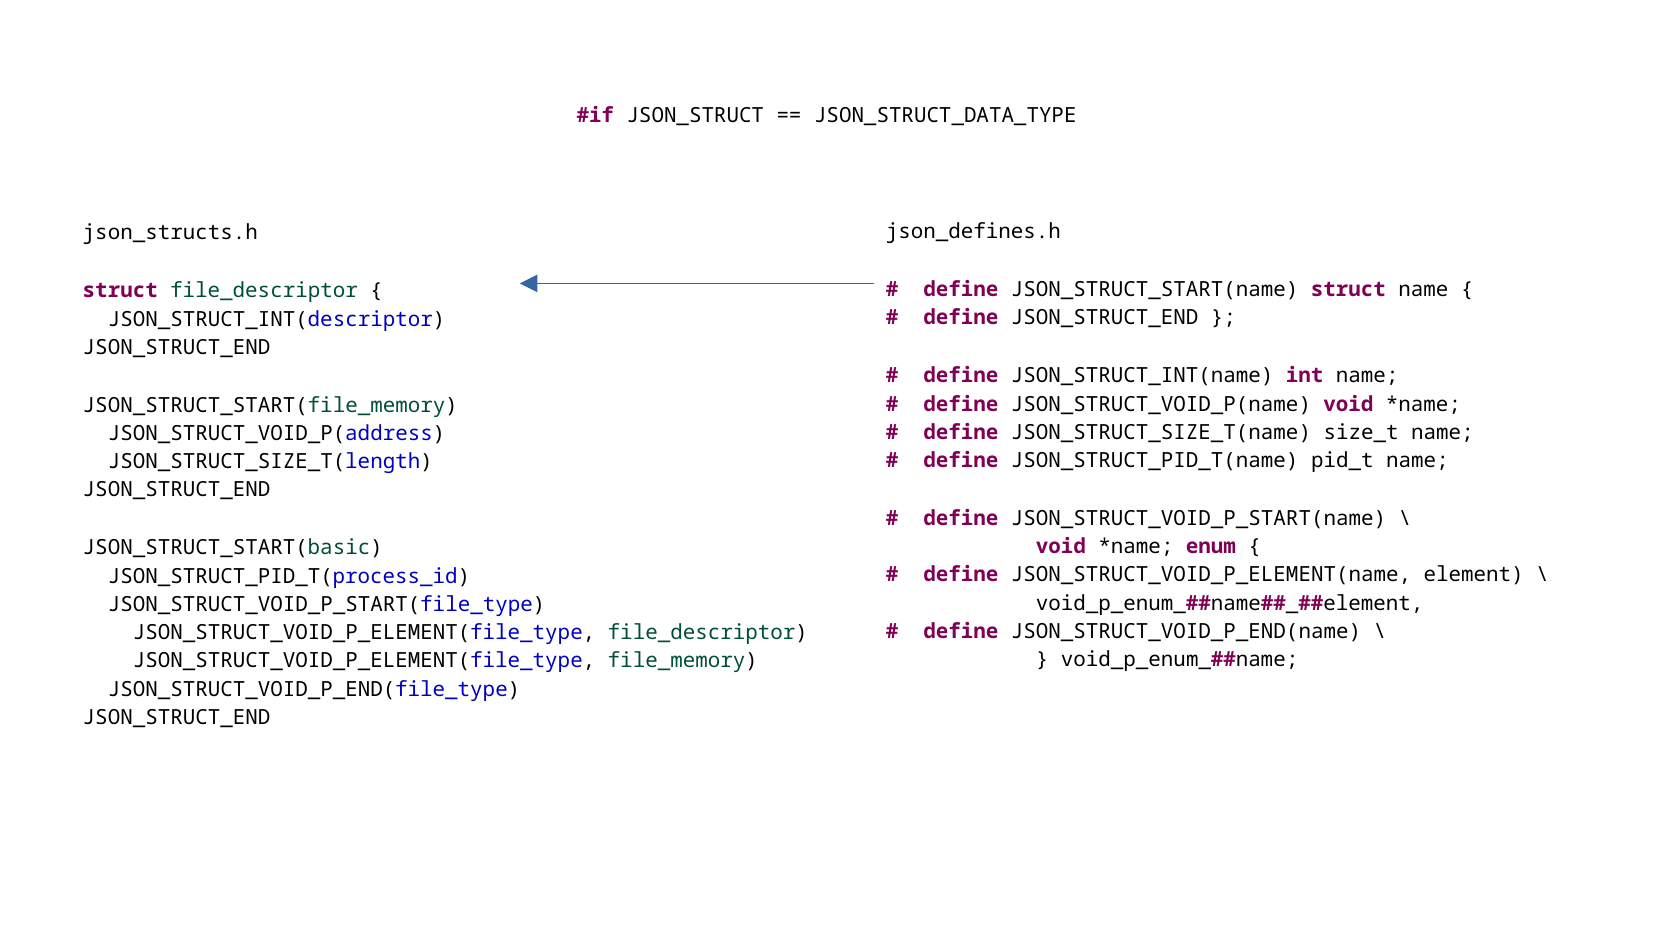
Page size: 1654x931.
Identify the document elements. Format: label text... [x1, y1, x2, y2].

list json_structs.h struct file_descriptor { JSON_STRUCT_INT(descriptor) JSON_STRUCT_END JSON_STRUCT_START(file_memory) JSON_STRUCT_VOID_P(address) JSON_STRUCT_SIZE_T(length) JSON_STRUCT_END JSON_STRUCT_START(basic) JSON_STRUCT_PID_T(process_id) JSON_STRUCT_VOID_P_START(file_type) JSON_STRUCT_VOID_P_ELEMENT(file_type, file_descriptor) JSON_STRUCT_VOID_P_ELEMENT(file_type, file_memory) JSON_STRUCT_VOID_P_END(file_type) JSON_STRUCT_END [82, 217, 827, 758]
title #if JSON_STRUCT == JSON_STRUCT_DATA_TYPE [82, 37, 1571, 193]
list json_defines.h # define JSON_STRUCT_START(name) struct name { # define JSON_STRUCT_END }; # define JSON_STRUCT_INT(name) int name; # define JSON_STRUCT_VOID_P(name) void *name; # define JSON_STRUCT_SIZE_T(name) size_t name; # define JSON_STRUCT_PID_T(name) pid_t name; # define JSON_STRUCT_VOID_P_START(name) \ void *name; enum { # define JSON_STRUCT_VOID_P_ELEMENT(name, element) \ void_p_enum_##name##_##element, # define JSON_STRUCT_VOID_P_END(name) \ } void_p_enum_##name; [885, 216, 1571, 756]
